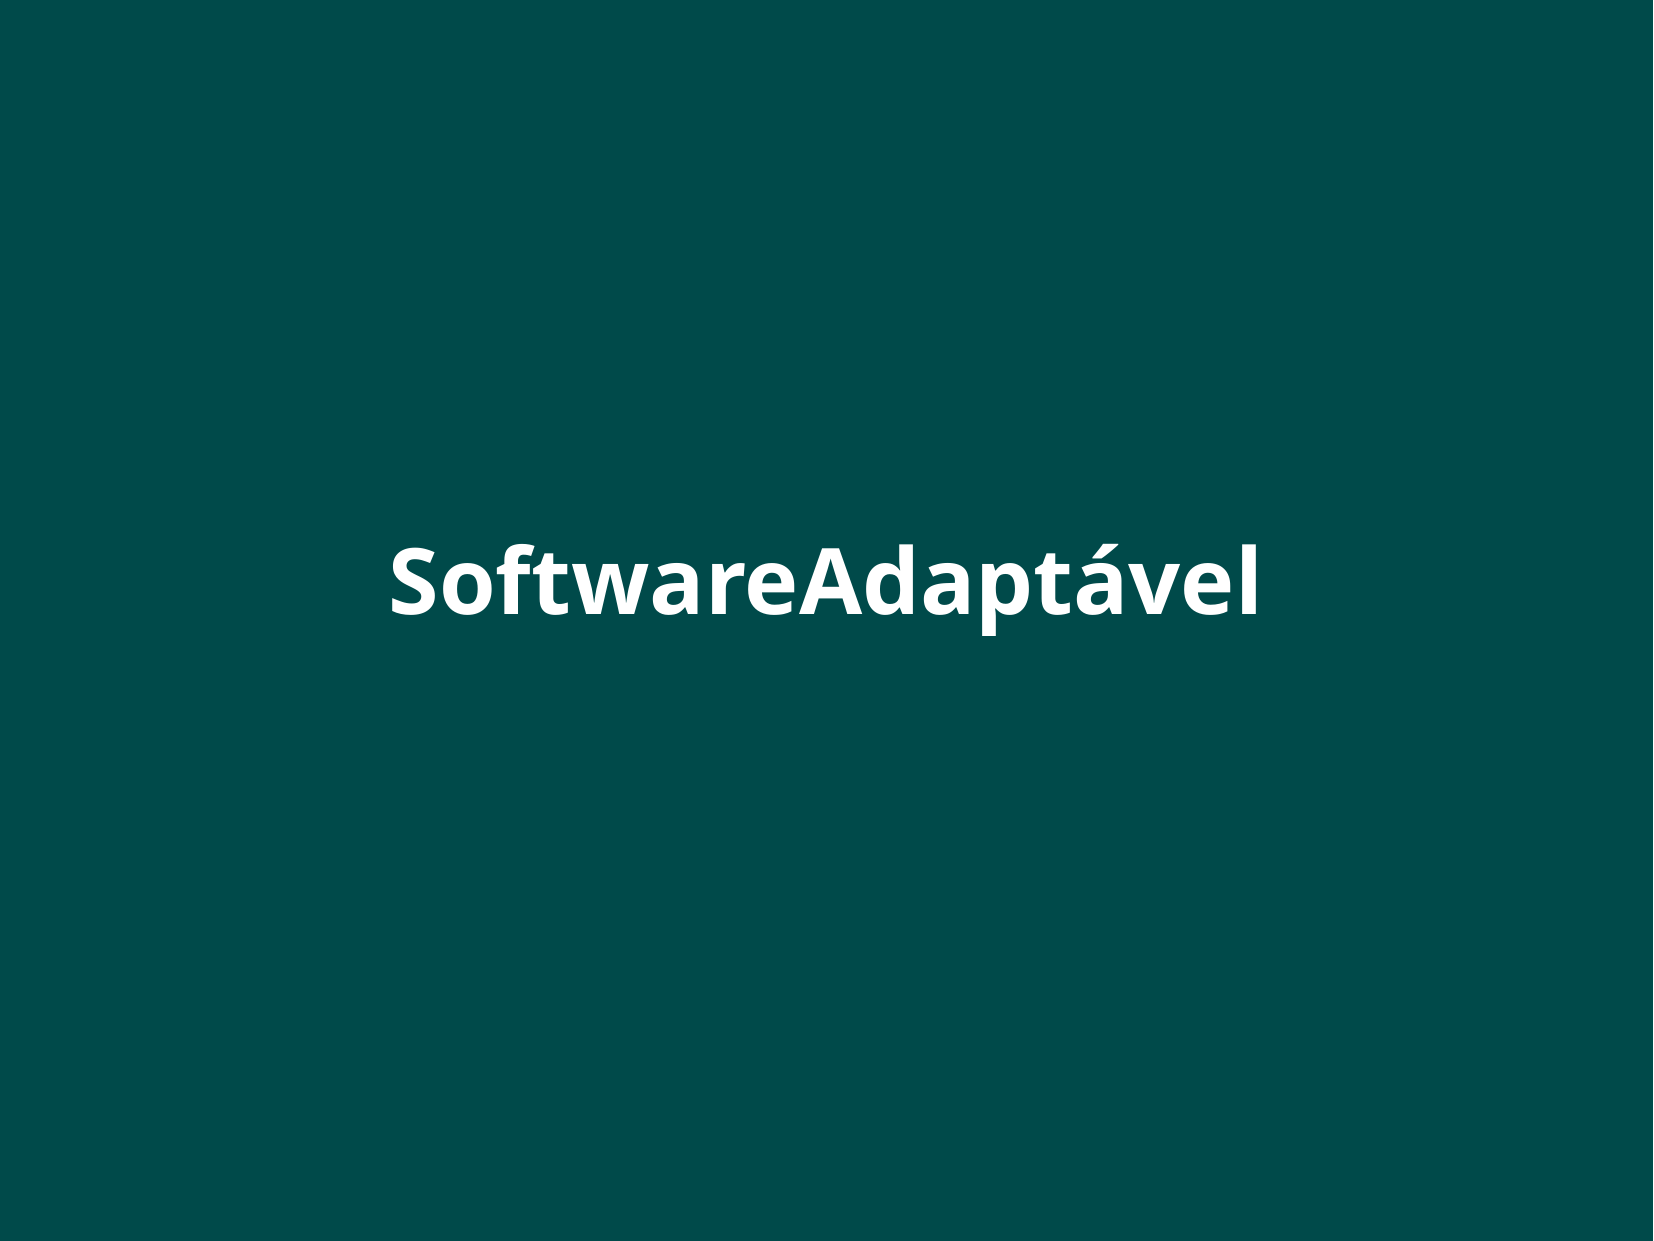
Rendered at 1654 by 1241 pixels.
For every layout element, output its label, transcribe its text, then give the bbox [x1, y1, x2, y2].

subtitle SoftwareAdaptável [82, 56, 1571, 1102]
